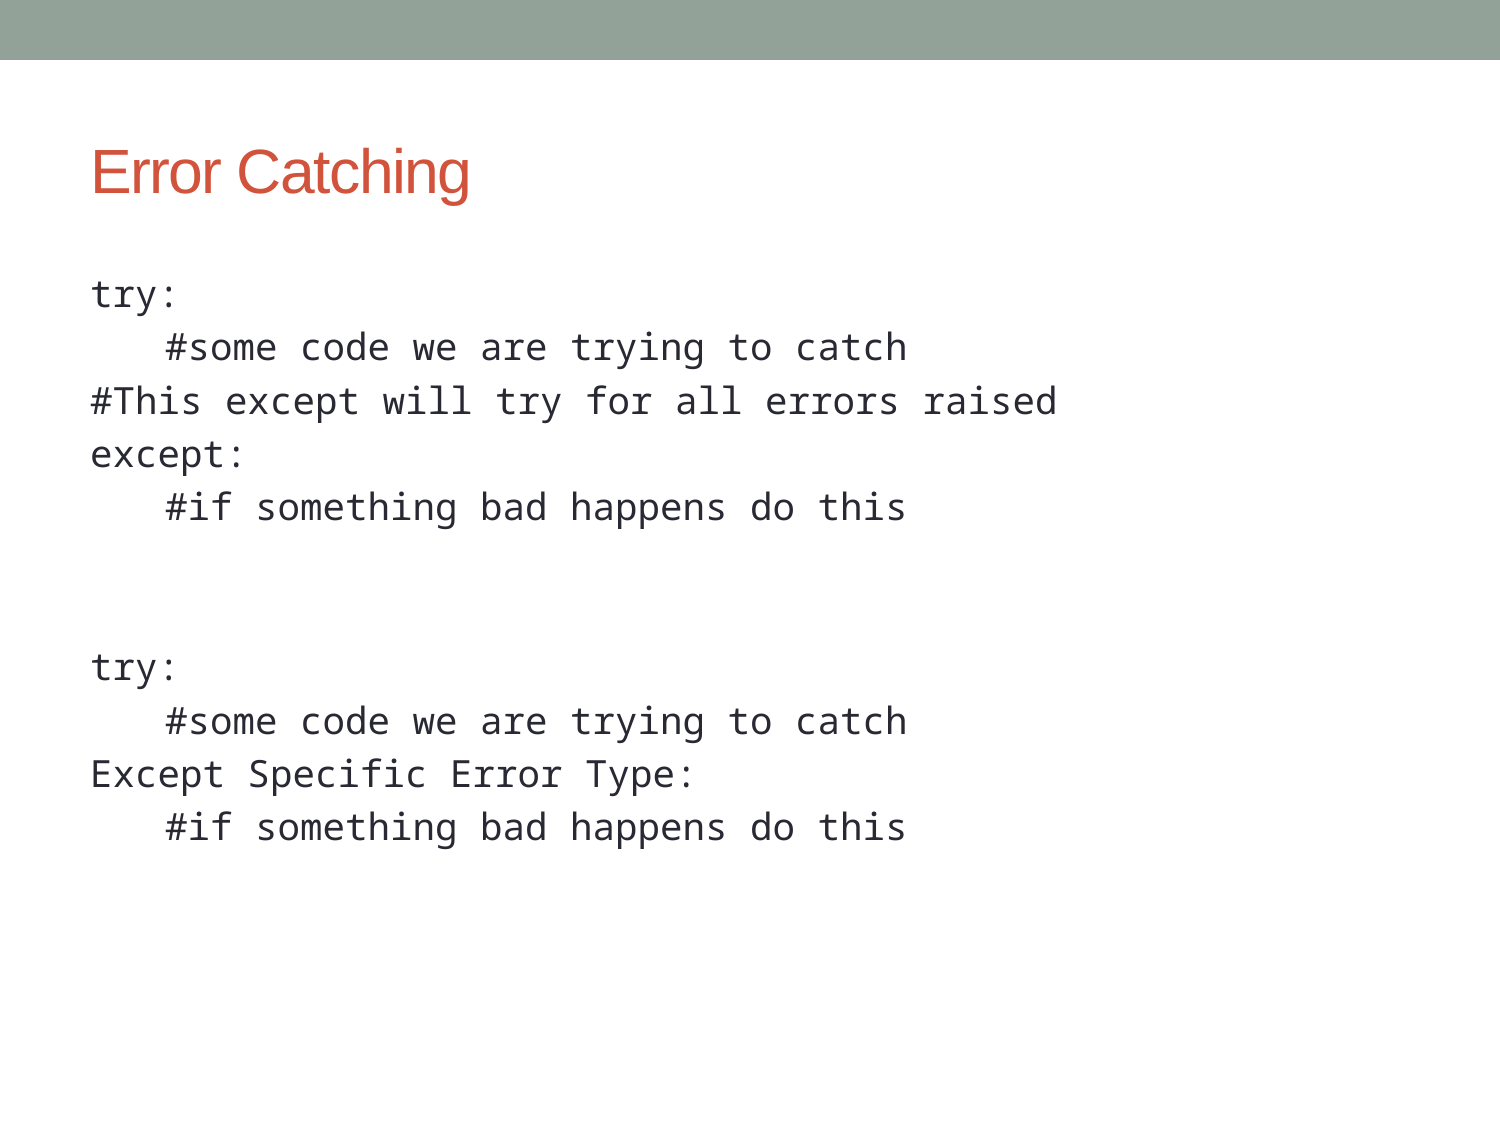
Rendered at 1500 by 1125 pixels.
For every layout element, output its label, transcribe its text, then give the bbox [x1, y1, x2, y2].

list try: #some code we are trying to catch #This except will try for all errors raised except: #if something bad happens do this try: #some code we are trying to catch Except Specific Error Type: #if something bad happens do this [75, 262, 1426, 1063]
title Error Catching [75, 87, 1426, 251]
